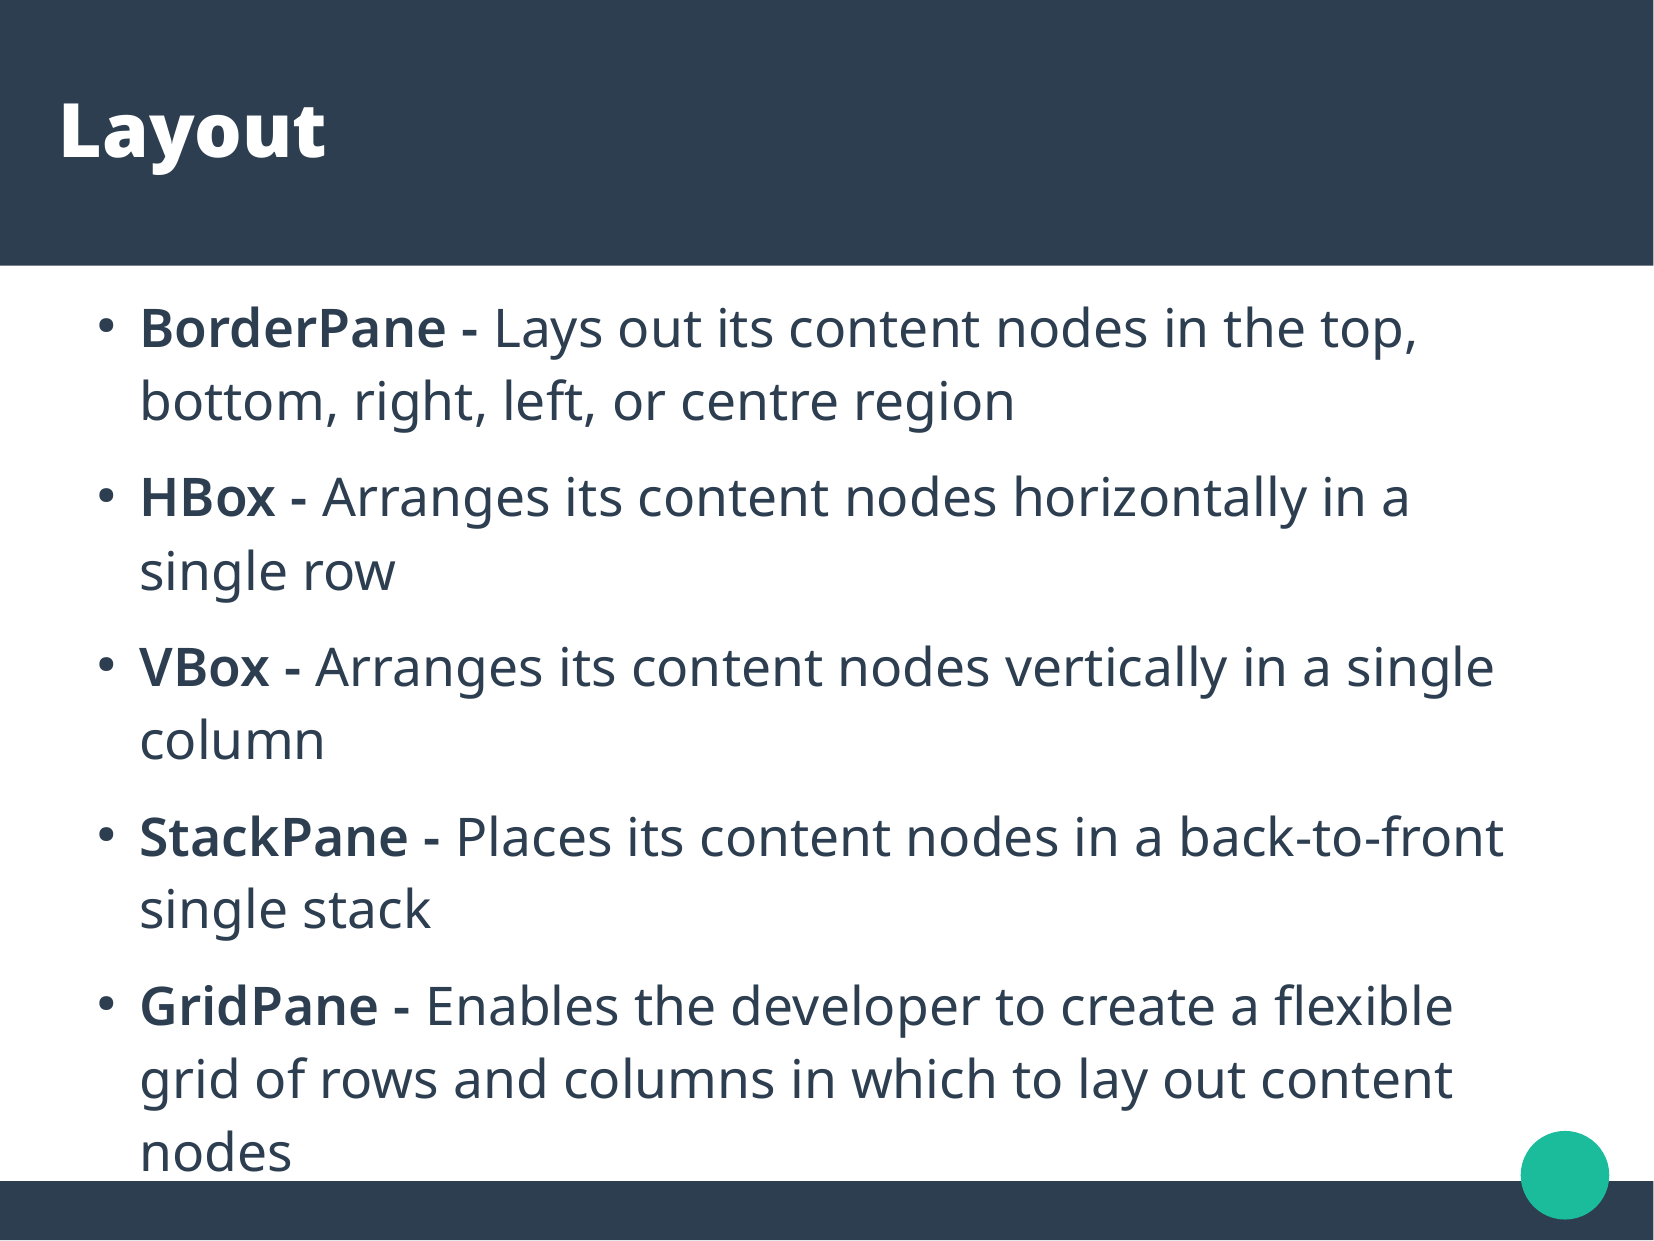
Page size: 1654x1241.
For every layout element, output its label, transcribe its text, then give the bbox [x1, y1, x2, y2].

list BorderPane - Lays out its content nodes in the top, bottom, right, left, or centre region HBox - Arranges its content nodes horizontally in a single row VBox - Arranges its content nodes vertically in a single column StackPane - Places its content nodes in a back-to-front single stack GridPane - Enables the developer to create a flexible grid of rows and columns in which to lay out content nodes [82, 290, 1571, 1193]
title Layout [59, 49, 1595, 207]
